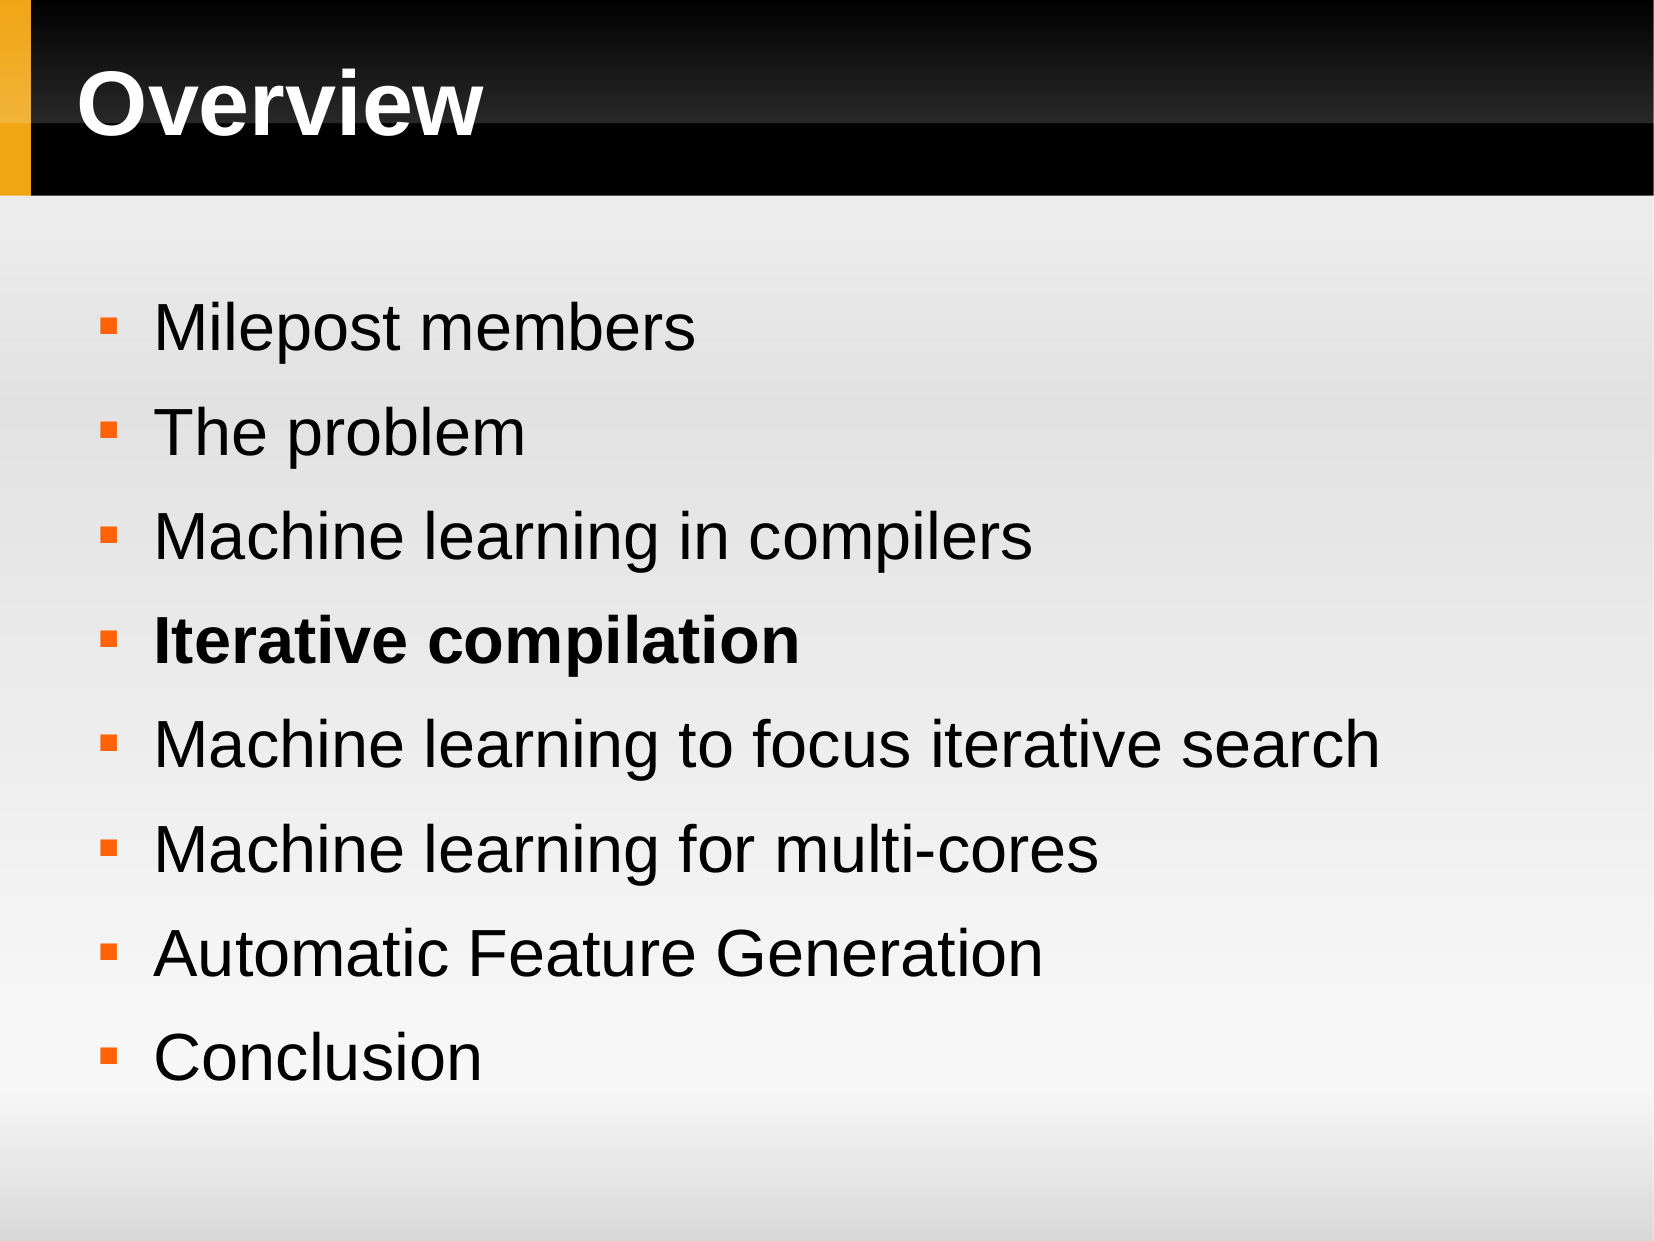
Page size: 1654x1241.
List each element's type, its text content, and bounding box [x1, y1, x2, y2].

title Overview [76, 7, 1565, 200]
list Milepost members The problem Machine learning in compilers Iterative compilation Machine learning to focus iterative search Machine learning for multi-cores Automatic Feature Generation Conclusion [82, 290, 1571, 1165]
picture [0, 0, 1654, 1241]
